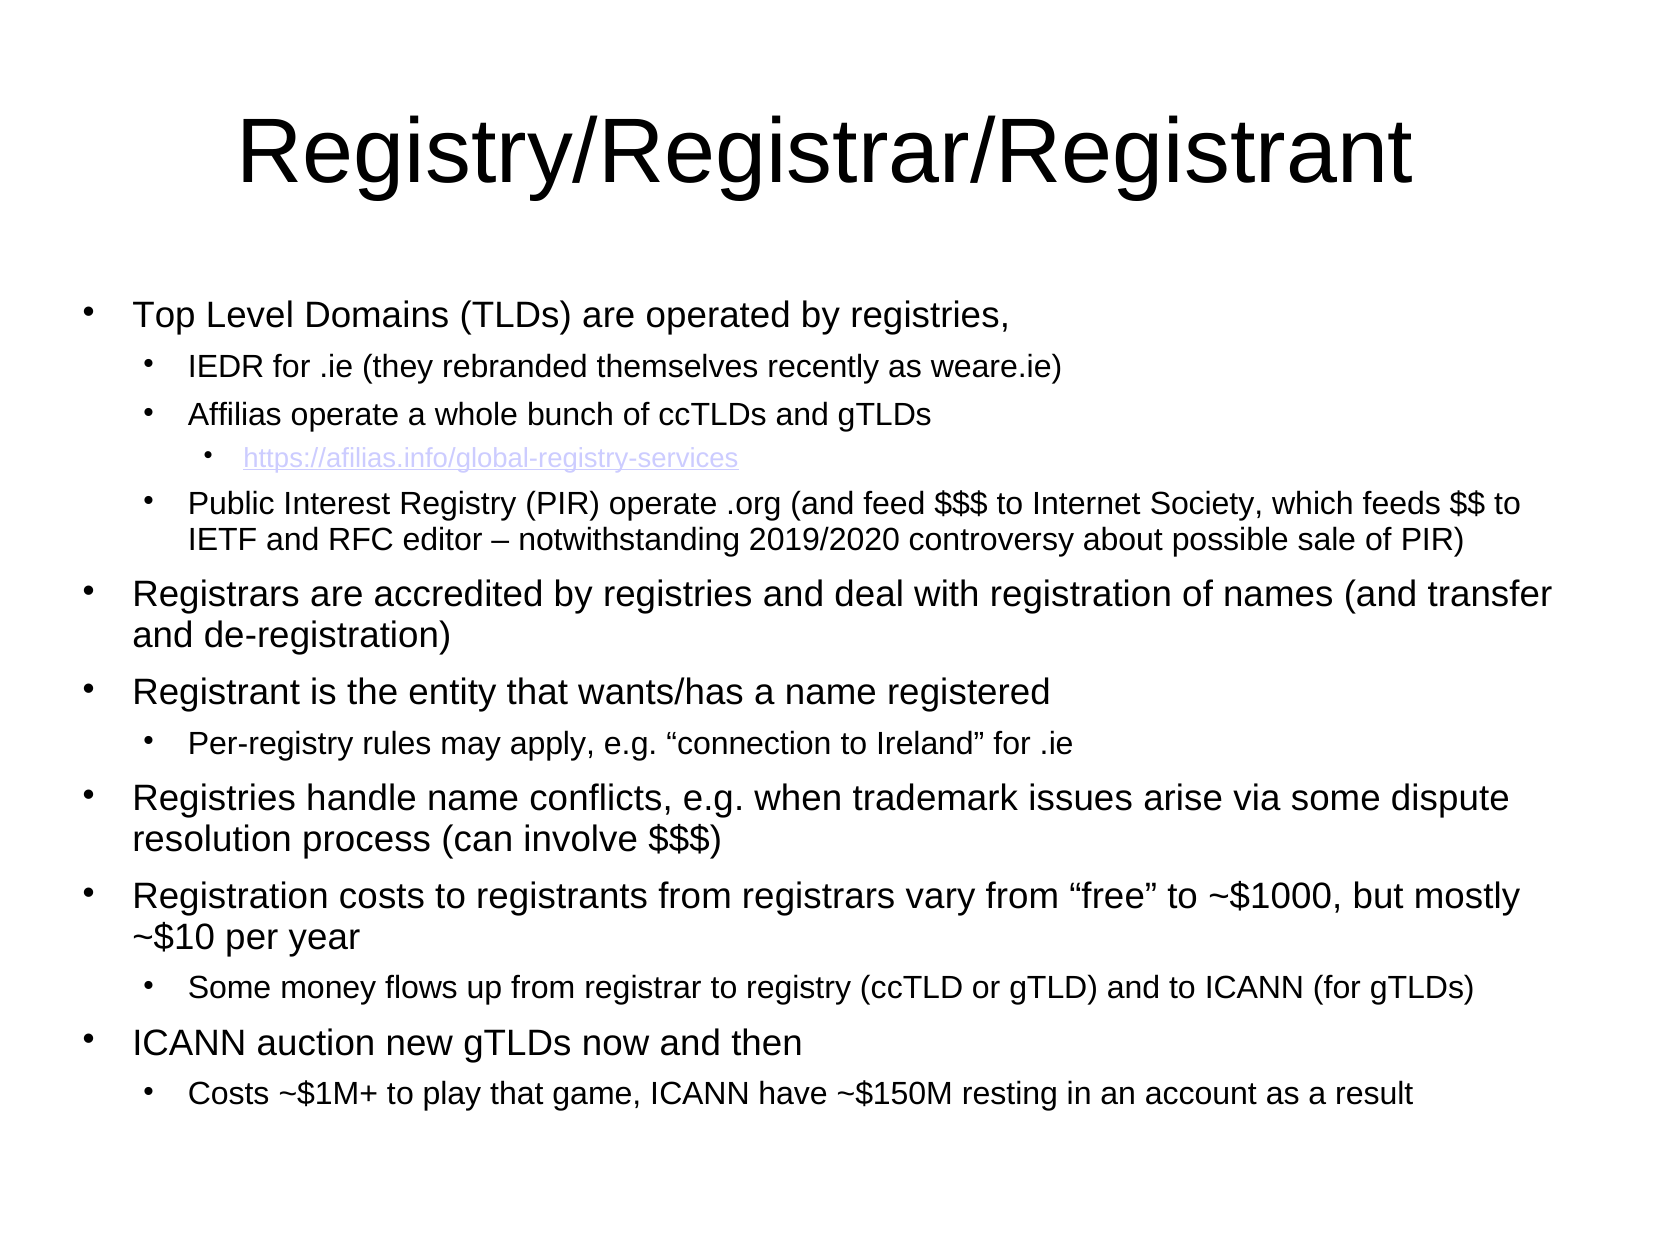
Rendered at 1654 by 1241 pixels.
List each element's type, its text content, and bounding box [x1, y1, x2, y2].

title Registry/Registrar/Registrant [82, 49, 1570, 256]
list Top Level Domains (TLDs) are operated by registries, IEDR for .ie (they rebranded themselves recently as weare.ie) Affilias operate a whole bunch of ccTLDs and gTLDs https://afilias.info/global-registry-services Public Interest Registry (PIR) operate .org (and feed $$$ to Internet Society, which feeds $$ to IETF and RFC editor – notwithstanding 2019/2020 controversy about possible sale of PIR) Registrars are accredited by registries and deal with registration of names (and transfer and de-registration) Registrant is the entity that wants/has a name registered Per-registry rules may apply, e.g. “connection to Ireland” for .ie Registries handle name conflicts, e.g. when trademark issues arise via some dispute resolution process (can involve $$$) Registration costs to registrants from registrars vary from “free” to ~$1000, but mostly ~$10 per year Some money flows up from registrar to registry (ccTLD or gTLD) and to ICANN (for gTLDs) ICANN auction new gTLDs now and then Costs ~$1M+ to play that game, ICANN have ~$150M resting in an account as a result [82, 290, 1570, 1123]
